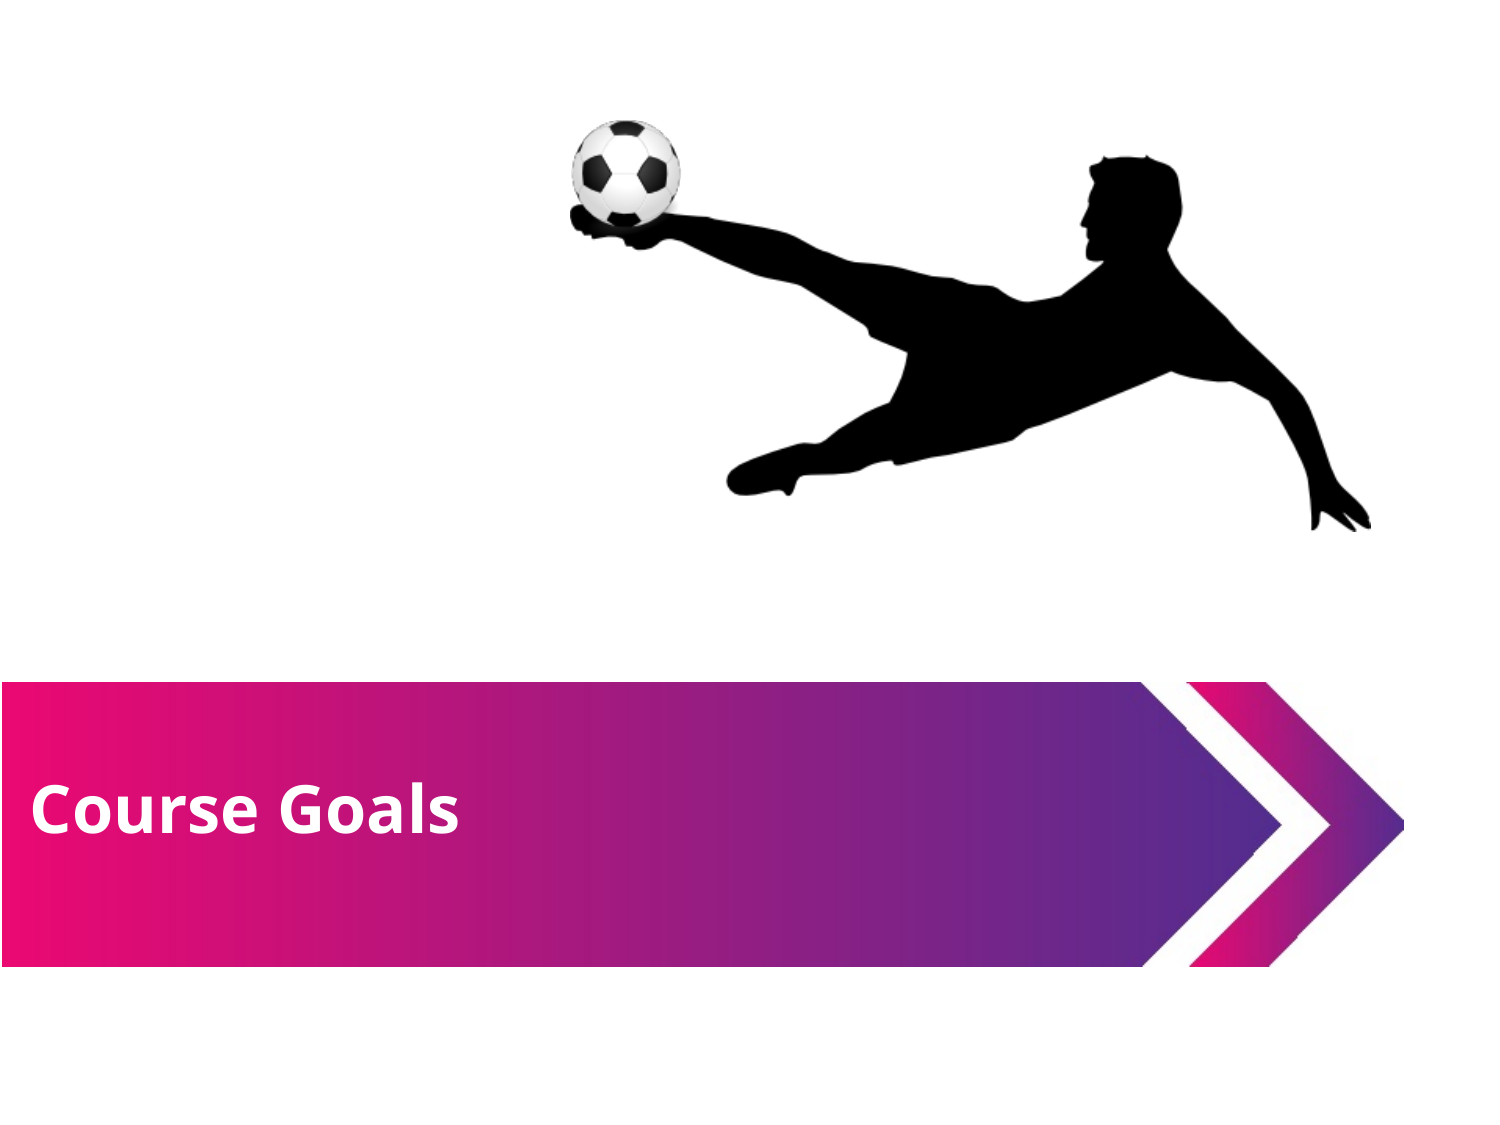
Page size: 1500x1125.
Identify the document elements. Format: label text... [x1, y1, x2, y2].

picture [2, 682, 1404, 967]
text_box Course Goals [15, 758, 1155, 890]
picture [570, 120, 1371, 532]
